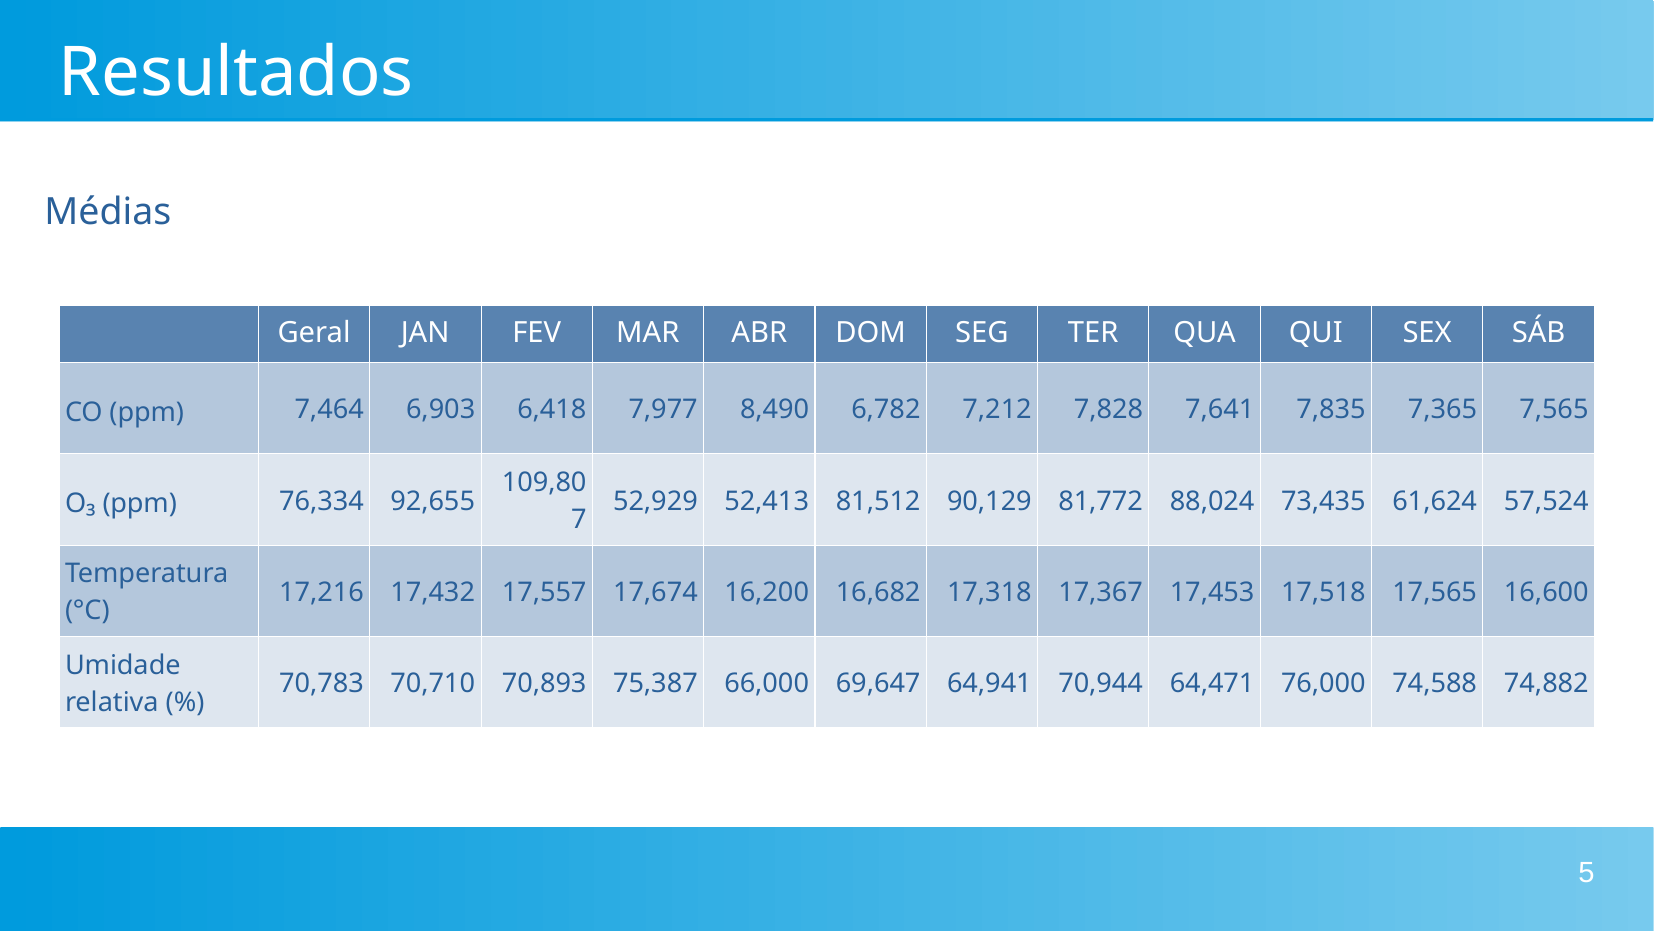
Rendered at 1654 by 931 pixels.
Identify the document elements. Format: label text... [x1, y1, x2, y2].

table_cell 8,490 [704, 363, 814, 453]
table_header JAN [370, 306, 481, 362]
table_cell 17,216 [259, 546, 369, 636]
table_cell 16,600 [1483, 546, 1594, 636]
table_cell 64,471 [1149, 637, 1260, 727]
table_cell 16,682 [816, 546, 926, 636]
table_header SEG [927, 306, 1037, 362]
table_header ABR [704, 306, 814, 362]
table_cell 70,944 [1038, 637, 1148, 727]
table_header SÁB [1483, 306, 1594, 362]
table_cell 64,941 [927, 637, 1037, 727]
table_cell Umidade relativa (%) [60, 637, 258, 727]
table_cell 88,024 [1149, 454, 1260, 545]
table_cell O₃ (ppm) [60, 454, 258, 545]
table_header TER [1038, 306, 1148, 362]
table_cell 6,782 [816, 363, 926, 453]
table_header QUA [1149, 306, 1260, 362]
table_cell Temperatura (°C) [60, 546, 258, 636]
table_cell 17,518 [1261, 546, 1371, 636]
table_cell 70,783 [259, 637, 369, 727]
table_cell 61,624 [1372, 454, 1482, 545]
table_cell 52,413 [704, 454, 814, 545]
table_cell 6,903 [370, 363, 481, 453]
table_cell CO (ppm) [60, 363, 258, 453]
table_cell 52,929 [593, 454, 703, 545]
text_box Médias [29, 177, 186, 244]
table_cell 66,000 [704, 637, 814, 727]
table_cell 17,432 [370, 546, 481, 636]
table_cell 16,200 [704, 546, 814, 636]
table_cell 74,588 [1372, 637, 1482, 727]
table_cell 17,453 [1149, 546, 1260, 636]
table_header DOM [816, 306, 926, 362]
table_header SEX [1372, 306, 1482, 362]
table_cell 17,318 [927, 546, 1037, 636]
table_cell 7,977 [593, 363, 703, 453]
table_cell 7,565 [1483, 363, 1594, 453]
table_cell 75,387 [593, 637, 703, 727]
table_cell 90,129 [927, 454, 1037, 545]
table_cell 76,000 [1261, 637, 1371, 727]
table_cell 81,512 [816, 454, 926, 545]
table_header MAR [593, 306, 703, 362]
table_header FEV [482, 306, 592, 362]
table_cell 81,772 [1038, 454, 1148, 545]
table_cell 7,828 [1038, 363, 1148, 453]
table_header [60, 306, 258, 362]
table_cell 70,893 [482, 637, 592, 727]
title Resultados [59, 21, 1595, 116]
table_cell 70,710 [370, 637, 481, 727]
table_cell 74,882 [1483, 637, 1594, 727]
table_cell 76,334 [259, 454, 369, 545]
table_cell 6,418 [482, 363, 592, 453]
table_cell 17,565 [1372, 546, 1482, 636]
table_cell 7,212 [927, 363, 1037, 453]
table_cell 7,365 [1372, 363, 1482, 453]
table_cell 7,835 [1261, 363, 1371, 453]
table_cell 73,435 [1261, 454, 1371, 545]
table_cell 7,641 [1149, 363, 1260, 453]
table_cell 57,524 [1483, 454, 1594, 545]
table_cell 109,807 [482, 454, 592, 545]
table_cell 69,647 [816, 637, 926, 727]
table_header QUI [1261, 306, 1371, 362]
table_cell 17,557 [482, 546, 592, 636]
table_cell 17,674 [593, 546, 703, 636]
table_cell 92,655 [370, 454, 481, 545]
table_header Geral [259, 306, 369, 362]
table_cell 17,367 [1038, 546, 1148, 636]
table_cell 7,464 [259, 363, 369, 453]
